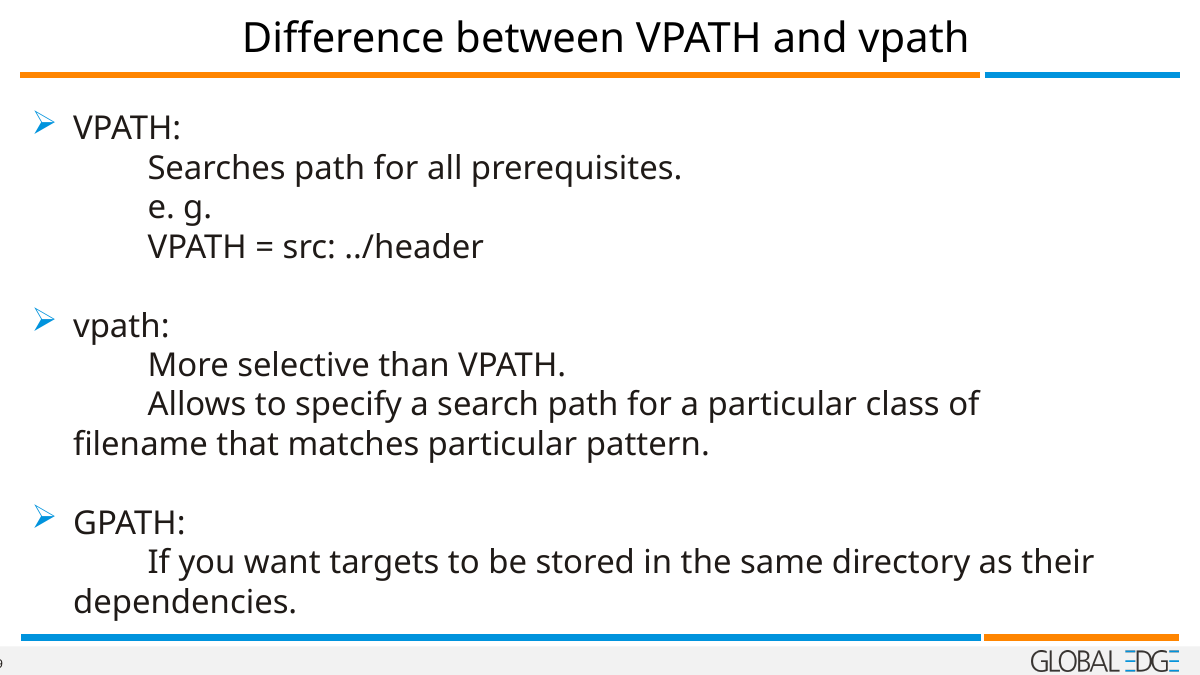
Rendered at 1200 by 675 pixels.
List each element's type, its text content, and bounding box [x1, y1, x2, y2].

list VPATH: Searches path for all prerequisites. e. g. VPATH = src: ../header vpath: More selective than VPATH. Allows to specify a search path for a particular class of filename that matches particular pattern. GPATH: If you want targets to be stored in the same directory as their dependencies. [20, 101, 1179, 628]
title Difference between VPATH and vpath [68, 6, 1144, 66]
picture [1031, 650, 1179, 672]
